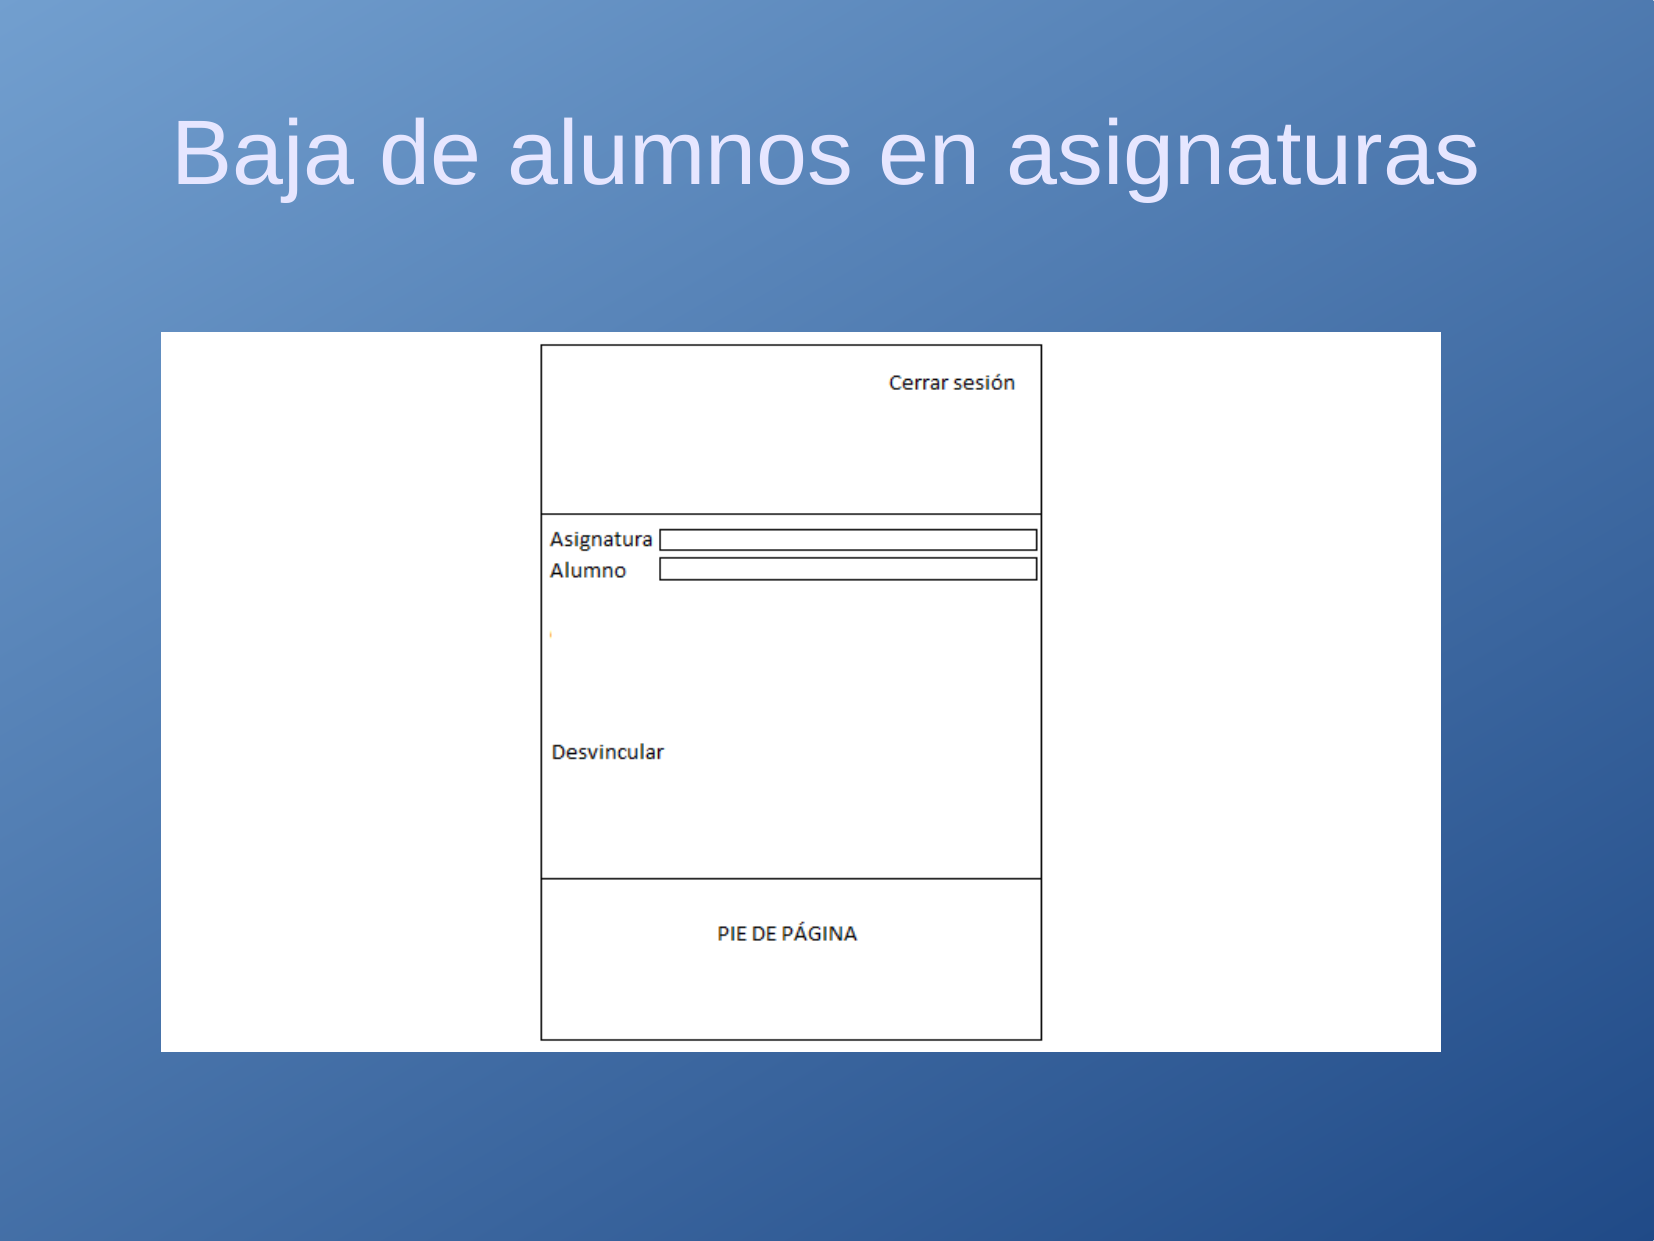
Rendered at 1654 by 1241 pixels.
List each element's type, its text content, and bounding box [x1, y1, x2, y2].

title Baja de alumnos en asignaturas [82, 49, 1571, 257]
picture [161, 332, 1441, 1052]
